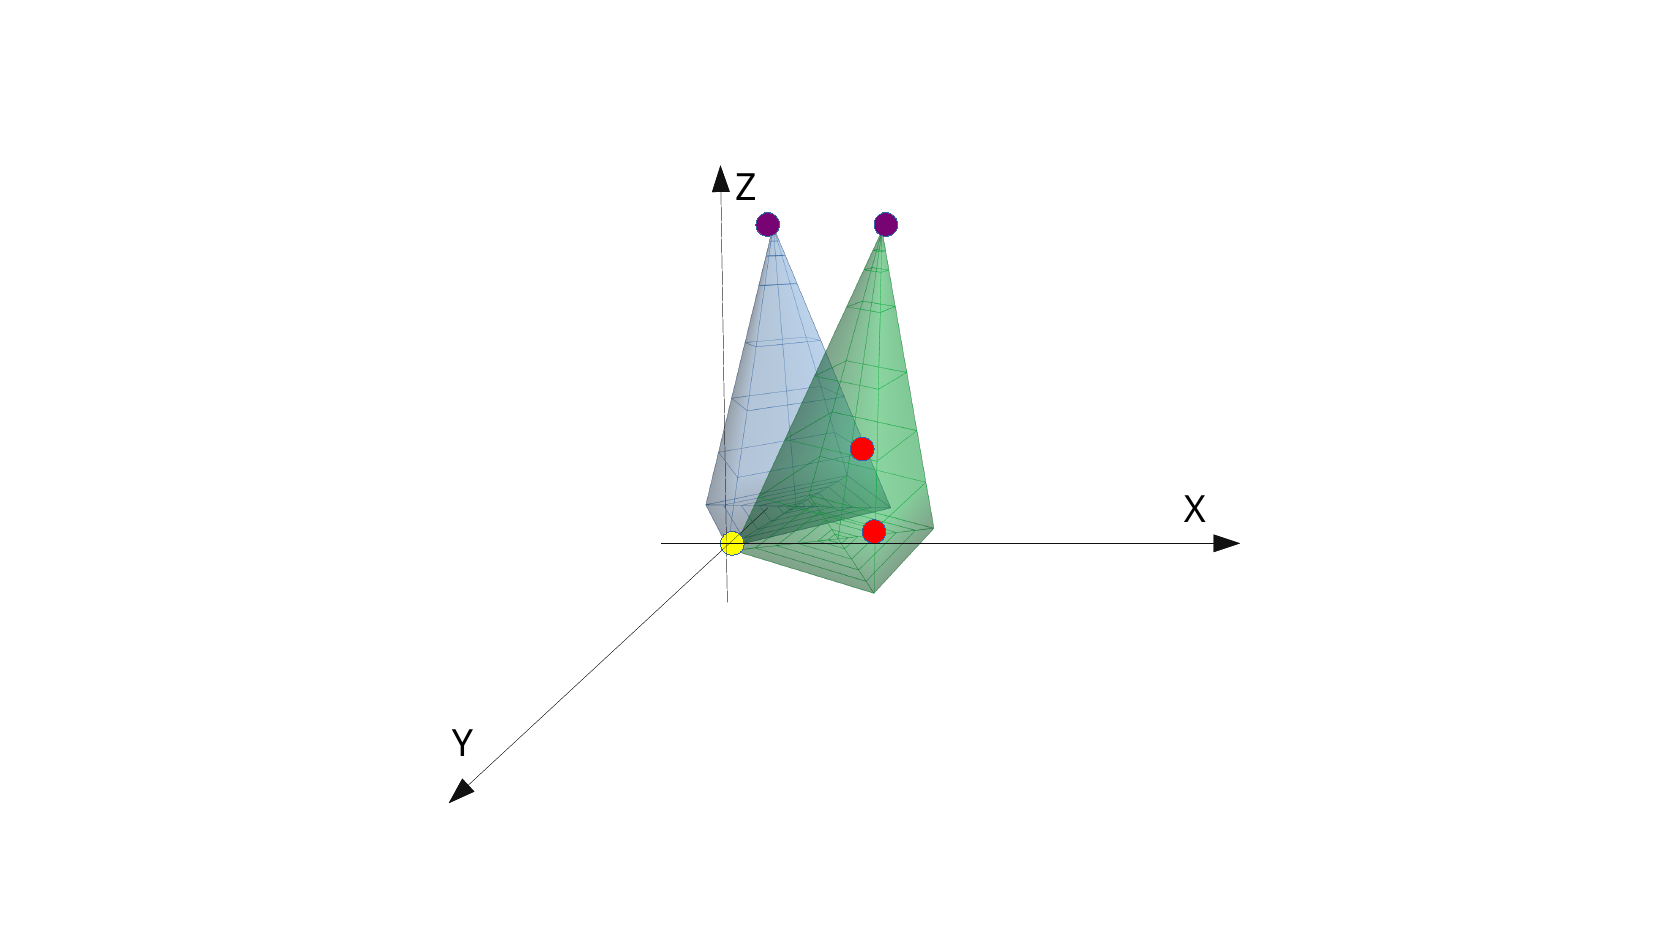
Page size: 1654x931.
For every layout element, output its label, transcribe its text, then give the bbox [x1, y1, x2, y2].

text_box Y [437, 708, 733, 777]
text_box [727, 531, 739, 543]
text_box [862, 519, 886, 543]
text_box Z [720, 153, 1016, 222]
text_box [732, 534, 745, 543]
text_box [720, 533, 726, 543]
text_box [755, 222, 780, 237]
text_box [874, 222, 898, 237]
text_box [727, 544, 745, 556]
text_box X [1169, 475, 1465, 544]
text_box [850, 437, 875, 461]
